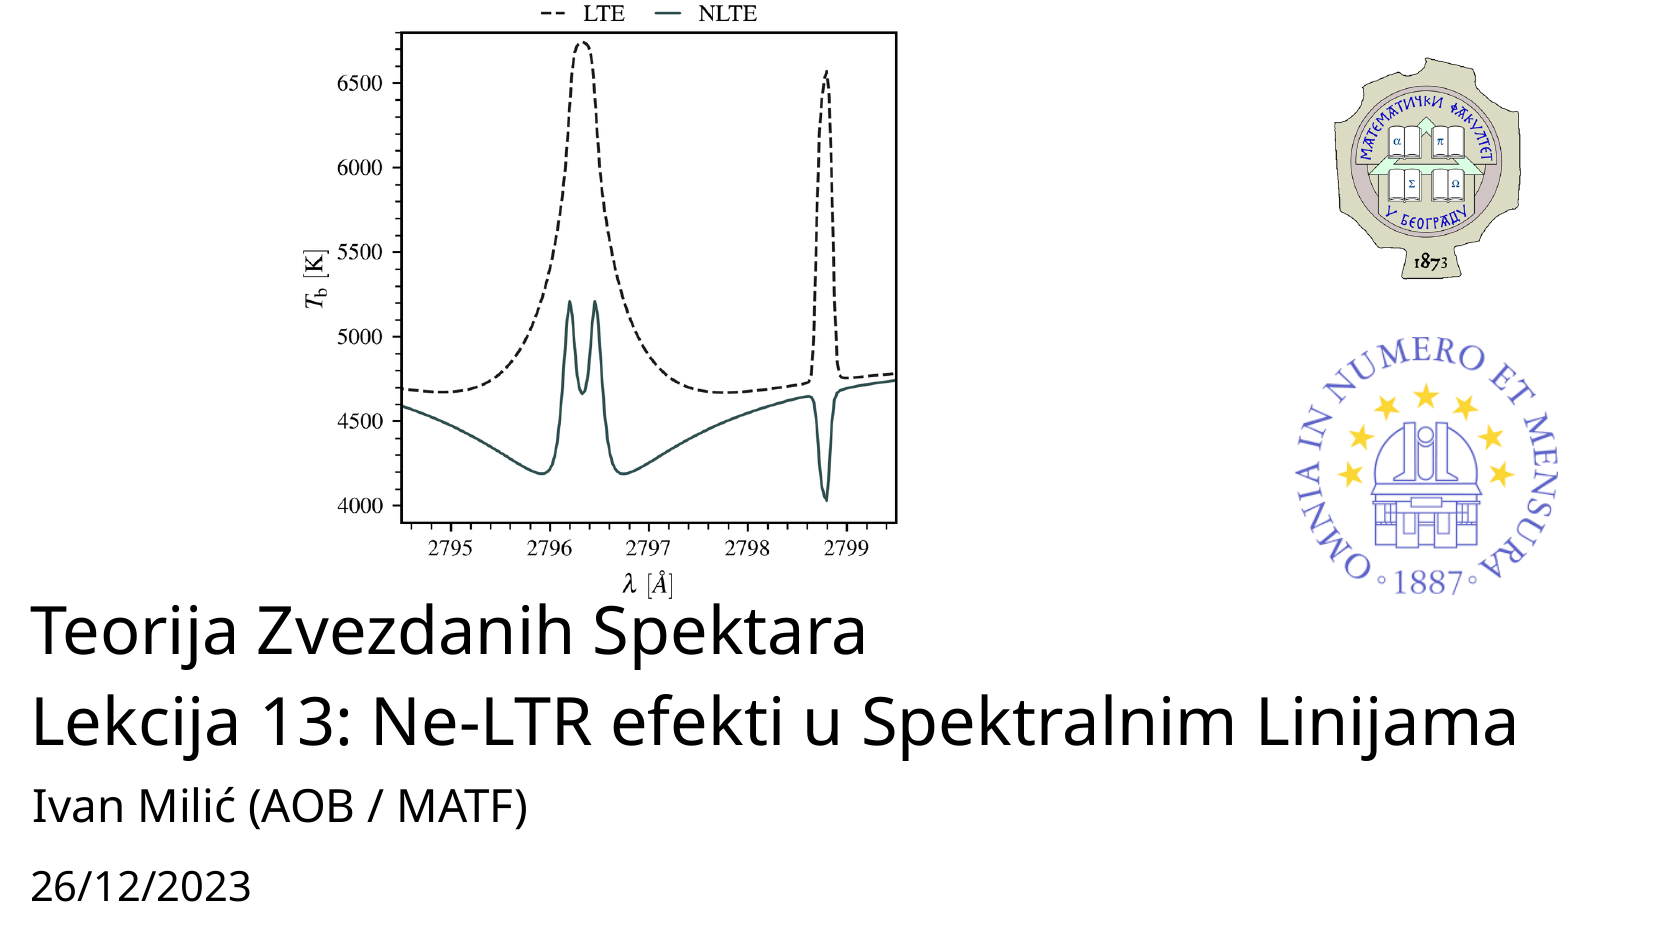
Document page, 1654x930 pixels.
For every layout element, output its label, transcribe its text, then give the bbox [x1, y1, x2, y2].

text_box Ivan Milić (AOB / MATF) [18, 765, 1331, 847]
picture [291, 2, 902, 601]
picture [1237, 25, 1616, 310]
subtitle 26/12/2023 [30, 847, 1530, 923]
text_box Teorija Zvezdanih Spektara Lekcija 13: Ne-LTR efekti u Spektralnim Linijama [30, 583, 1595, 765]
picture [1295, 337, 1558, 595]
